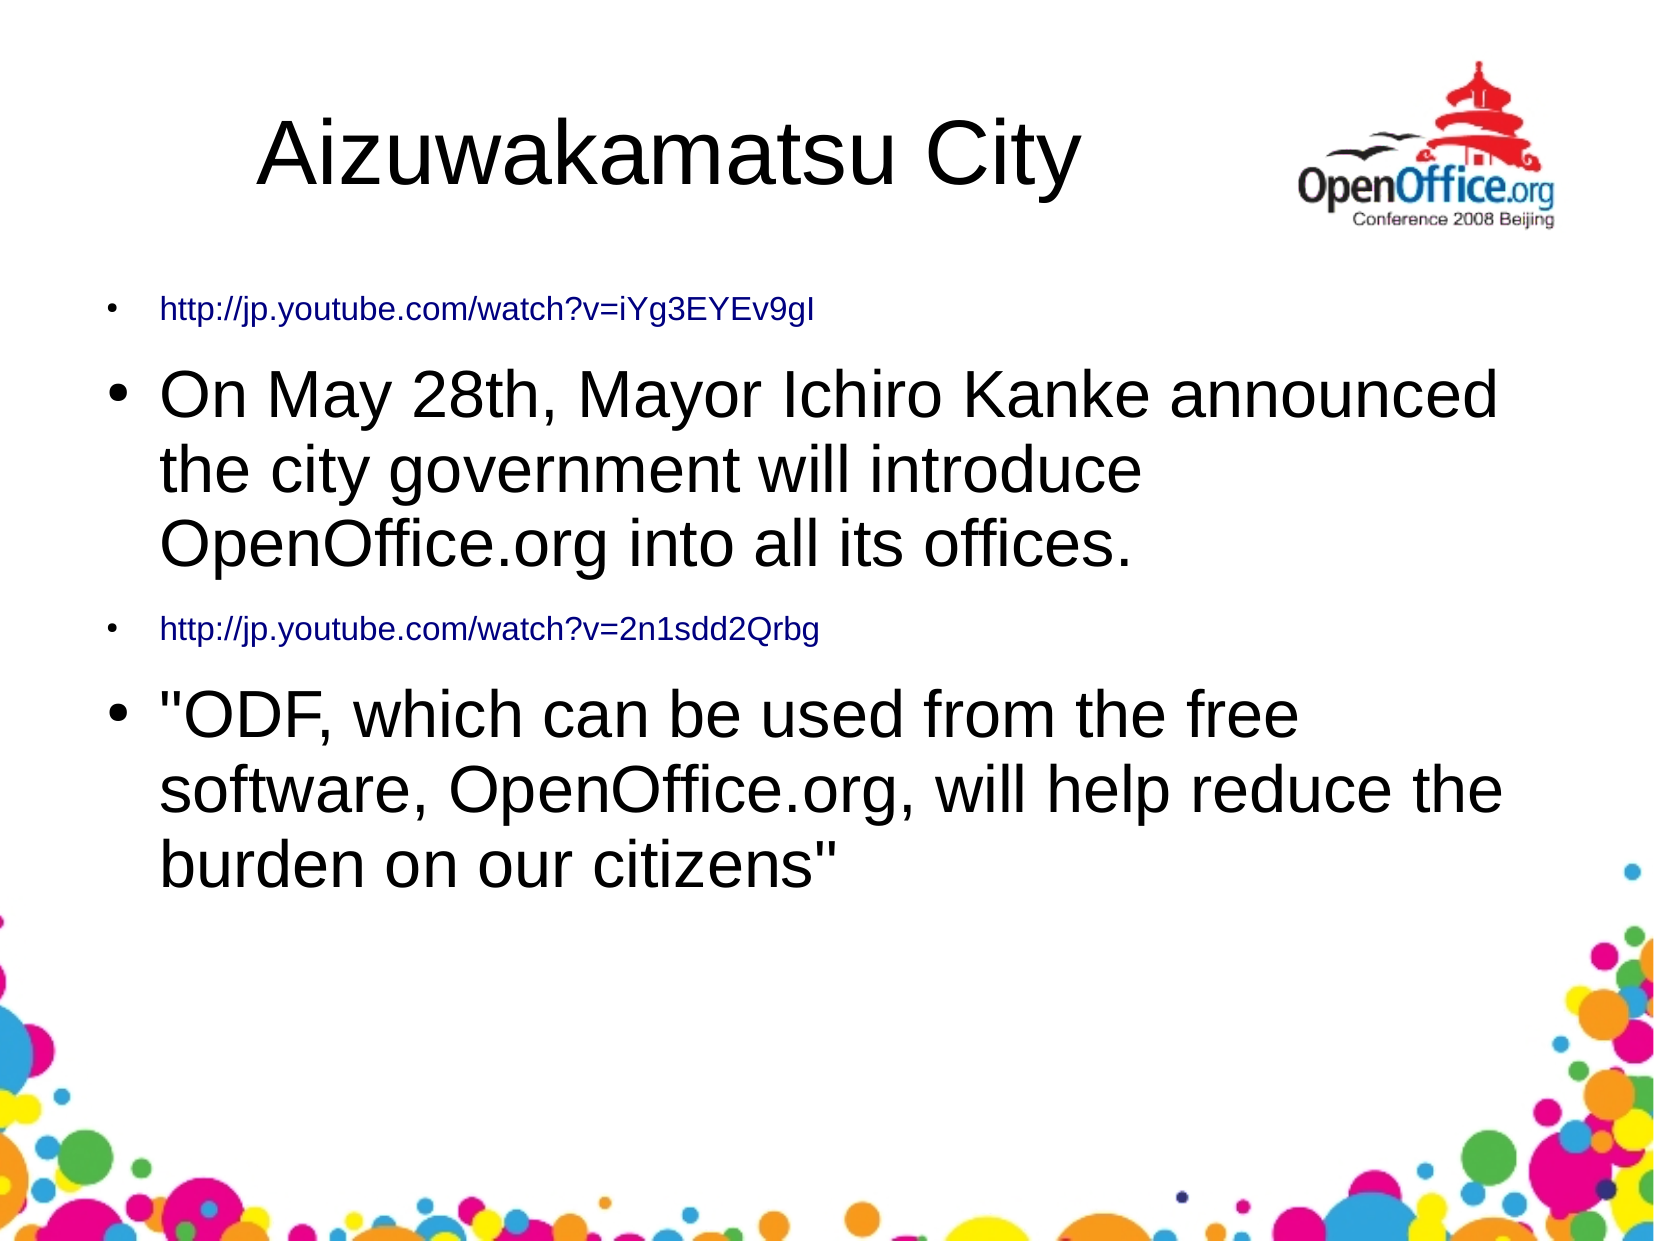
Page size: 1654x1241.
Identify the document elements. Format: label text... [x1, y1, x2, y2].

picture [1285, 51, 1569, 250]
title Aizuwakamatsu City [82, 56, 1258, 250]
list http://jp.youtube.com/watch?v=iYg3EYEv9gI On May 28th, Mayor Ichiro Kanke announced the city government will introduce OpenOffice.org into all its offices. http://jp.youtube.com/watch?v=2n1sdd2Qrbg "ODF, which can be used from the free software, OpenOffice.org, will help reduce the burden on our citizens" [88, 290, 1577, 1094]
picture [0, 810, 1654, 1241]
